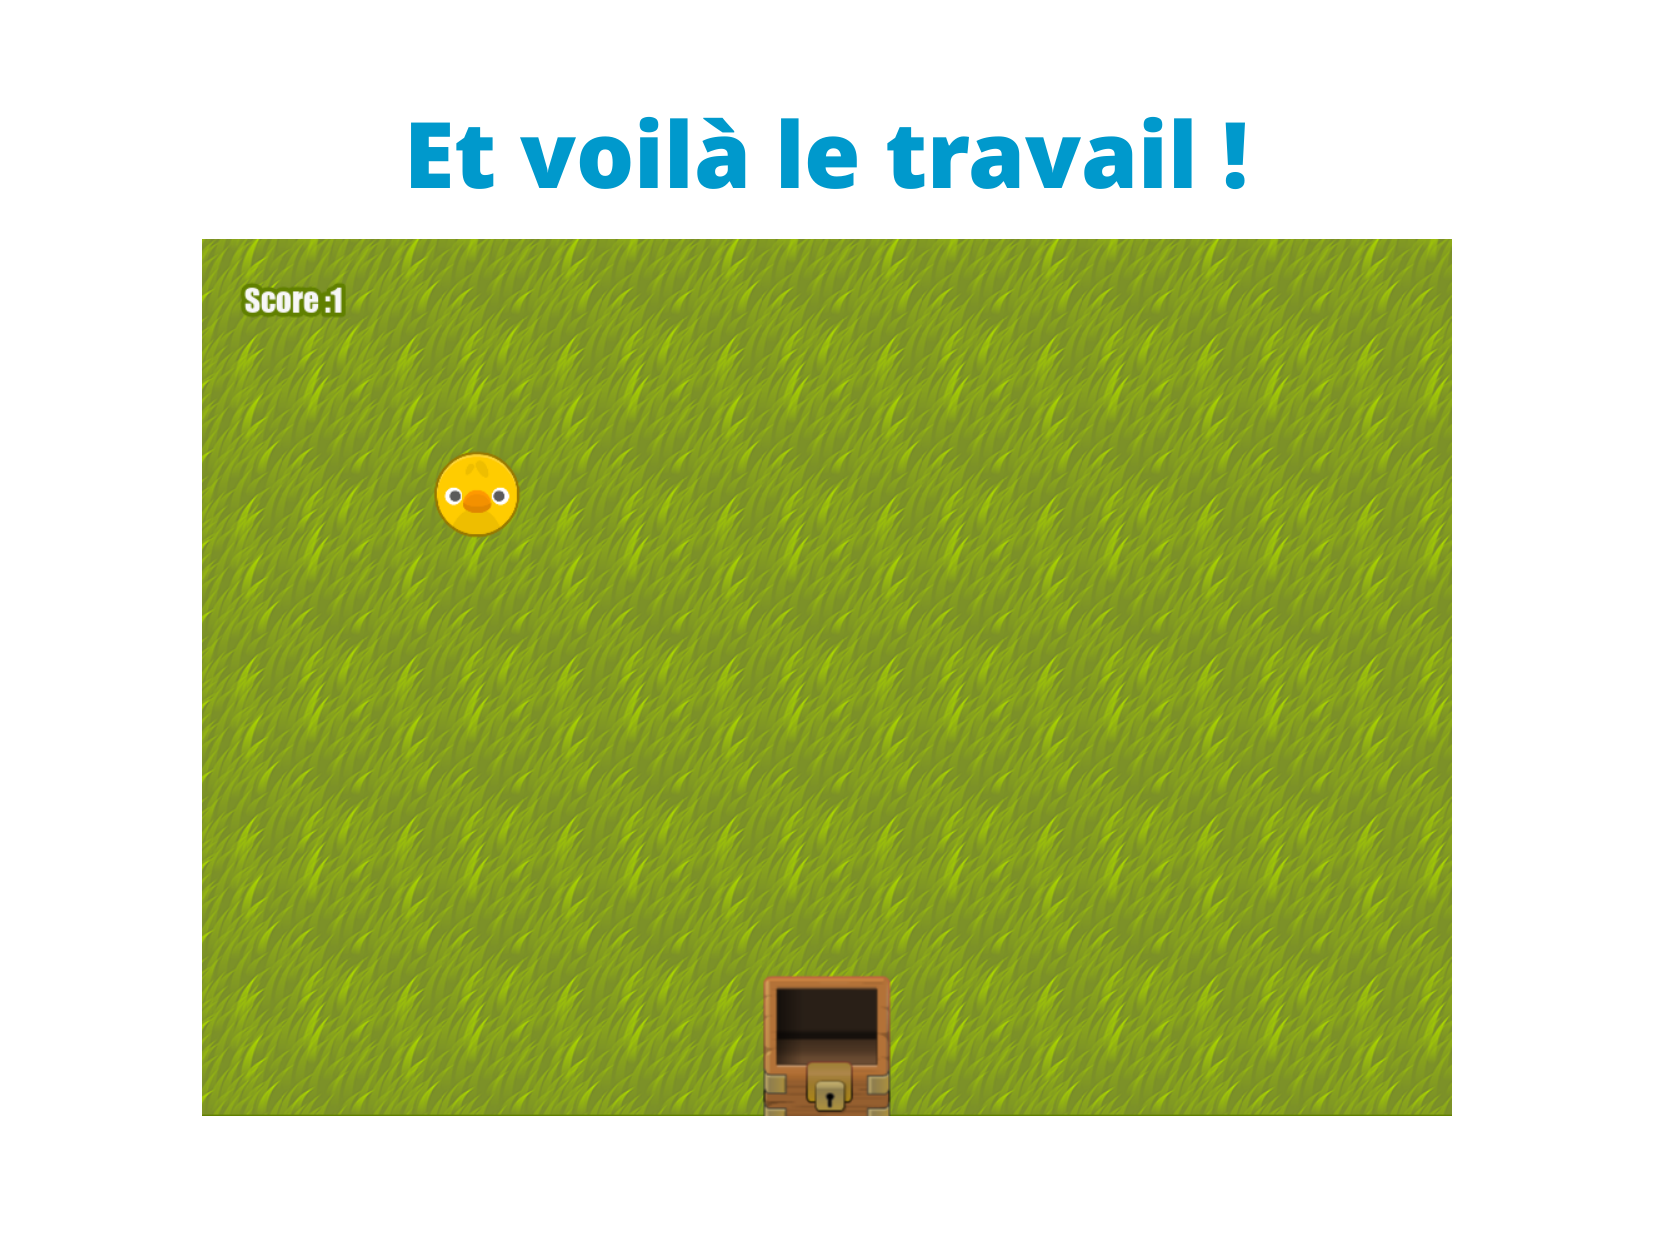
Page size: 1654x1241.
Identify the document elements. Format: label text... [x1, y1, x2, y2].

picture [202, 239, 1452, 1116]
title Et voilà le travail ! [82, 49, 1571, 257]
